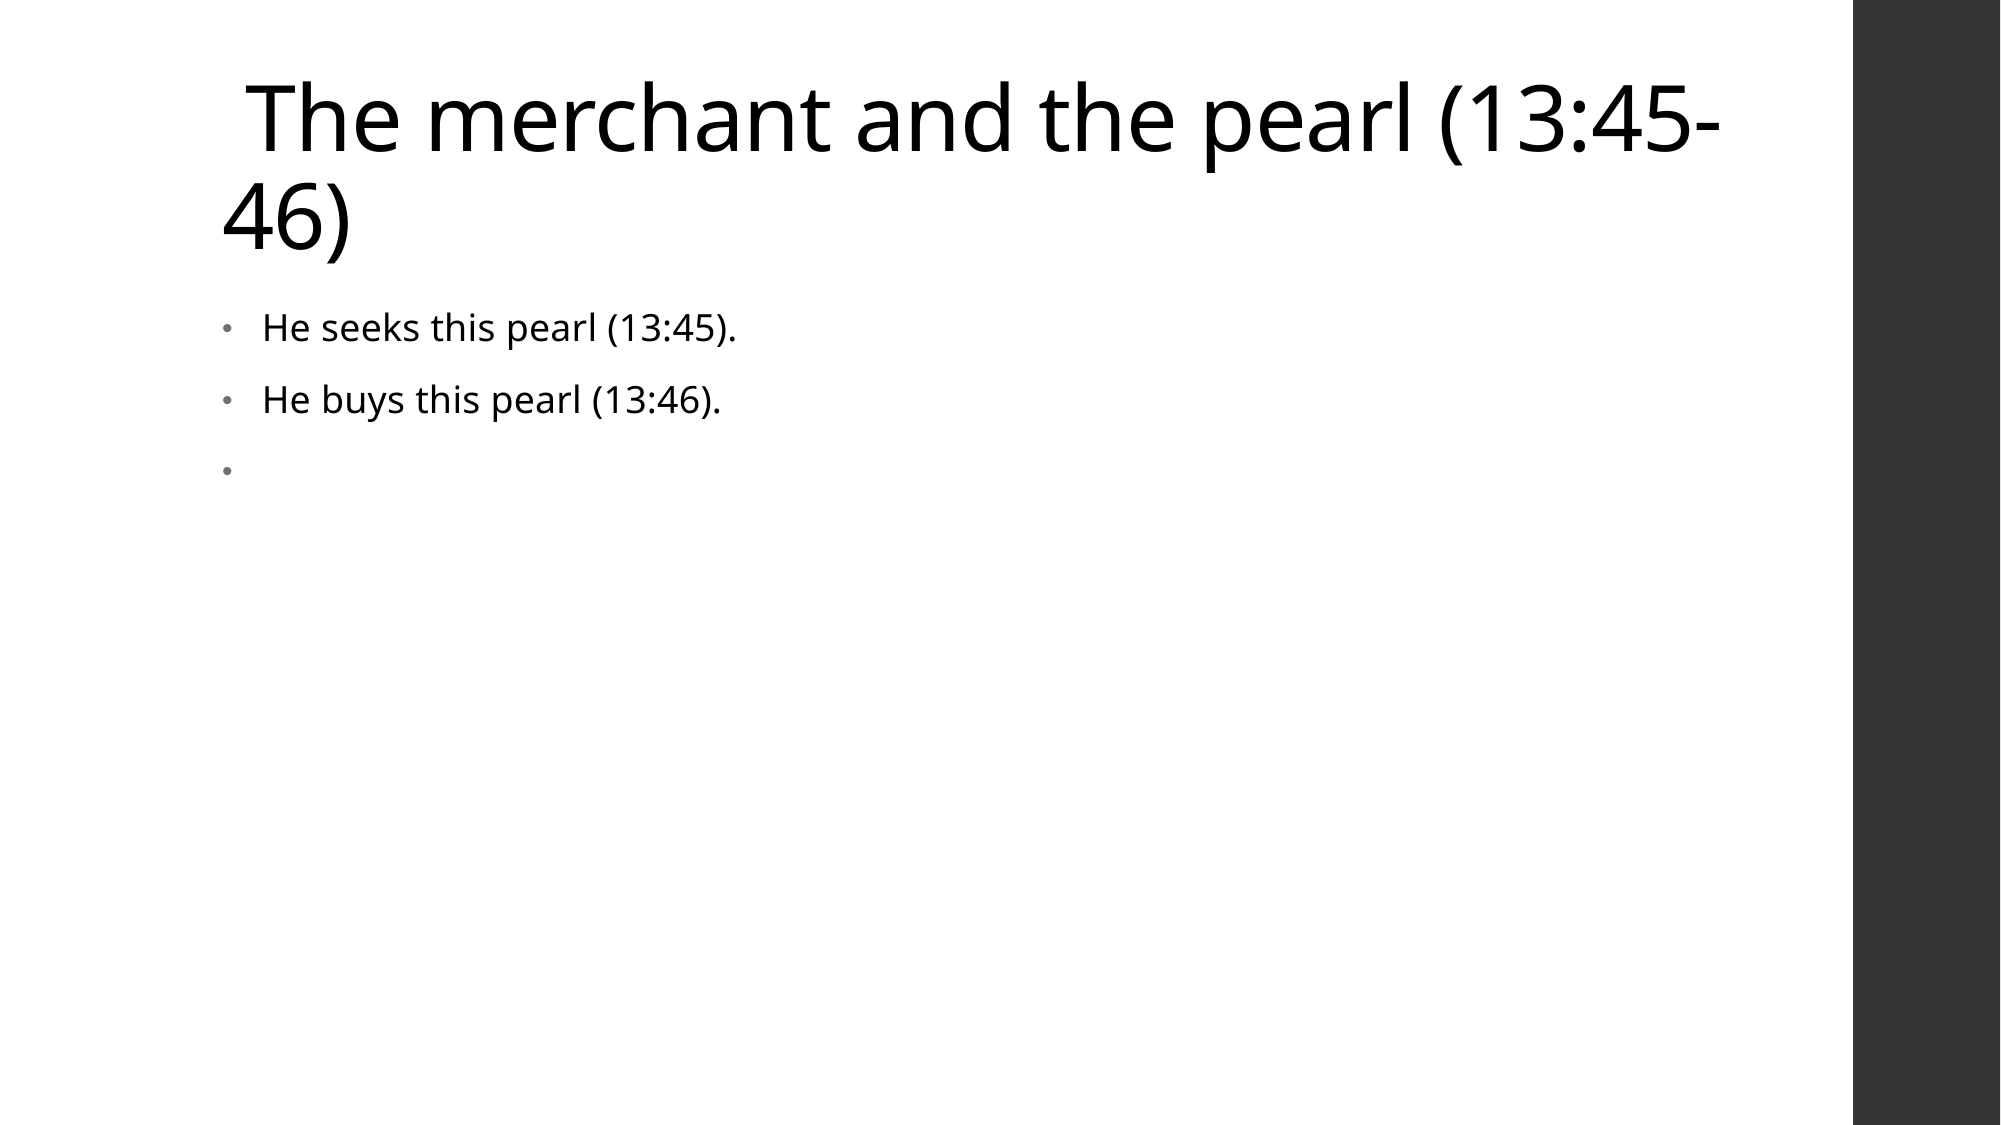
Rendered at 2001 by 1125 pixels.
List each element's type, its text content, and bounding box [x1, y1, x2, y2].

list He seeks this pearl (13:45). He buys this pearl (13:46). [206, 299, 1617, 1014]
title The merchant and the pearl (13:45-46) [206, 60, 1797, 278]
